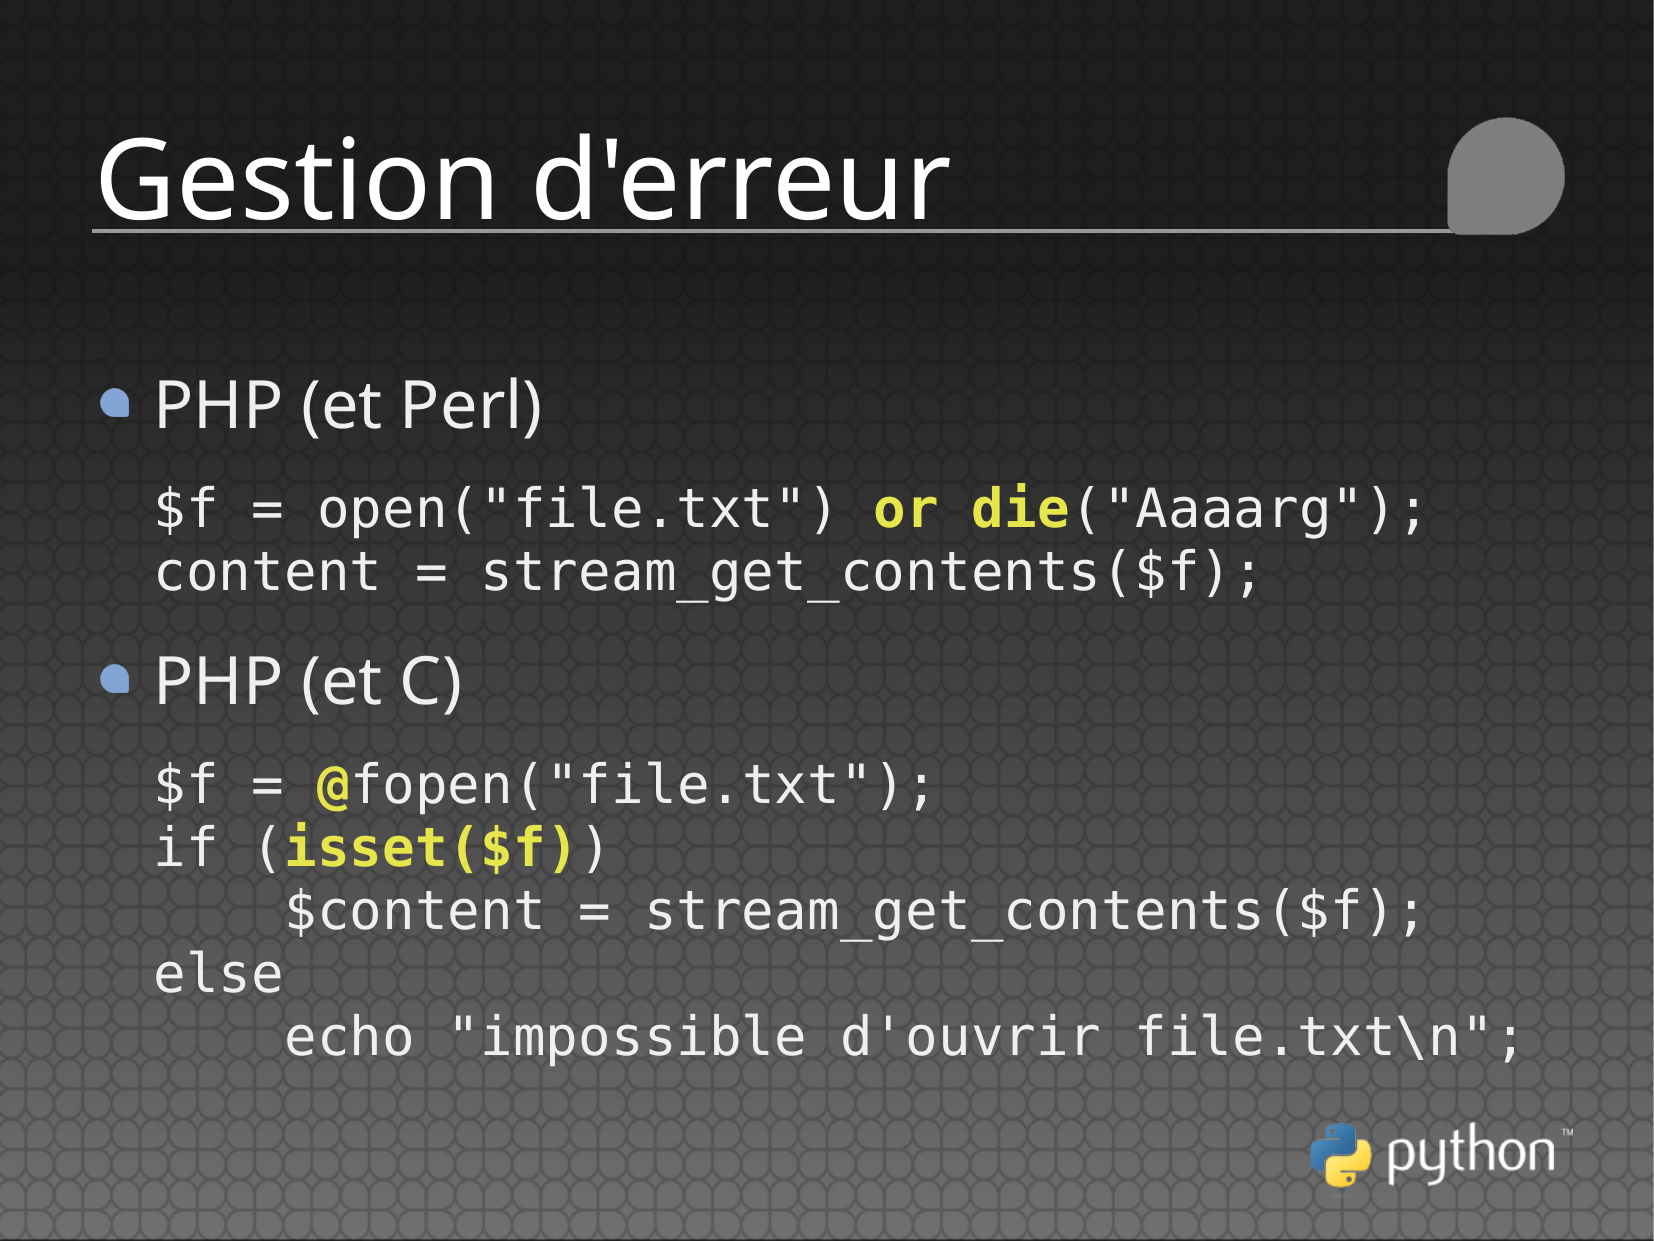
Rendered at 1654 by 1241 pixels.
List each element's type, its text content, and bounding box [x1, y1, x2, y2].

title Gestion d'erreur [94, 100, 1426, 251]
list PHP (et Perl) $f = open("file.txt") or die("Aaaarg"); content = stream_get_contents($f); PHP (et C) $f = @fopen("file.txt"); if (isset($f)) $content = stream_get_contents($f); else echo "impossible d'ouvrir file.txt\n"; [82, 237, 1571, 1041]
picture [0, 0, 1654, 1241]
